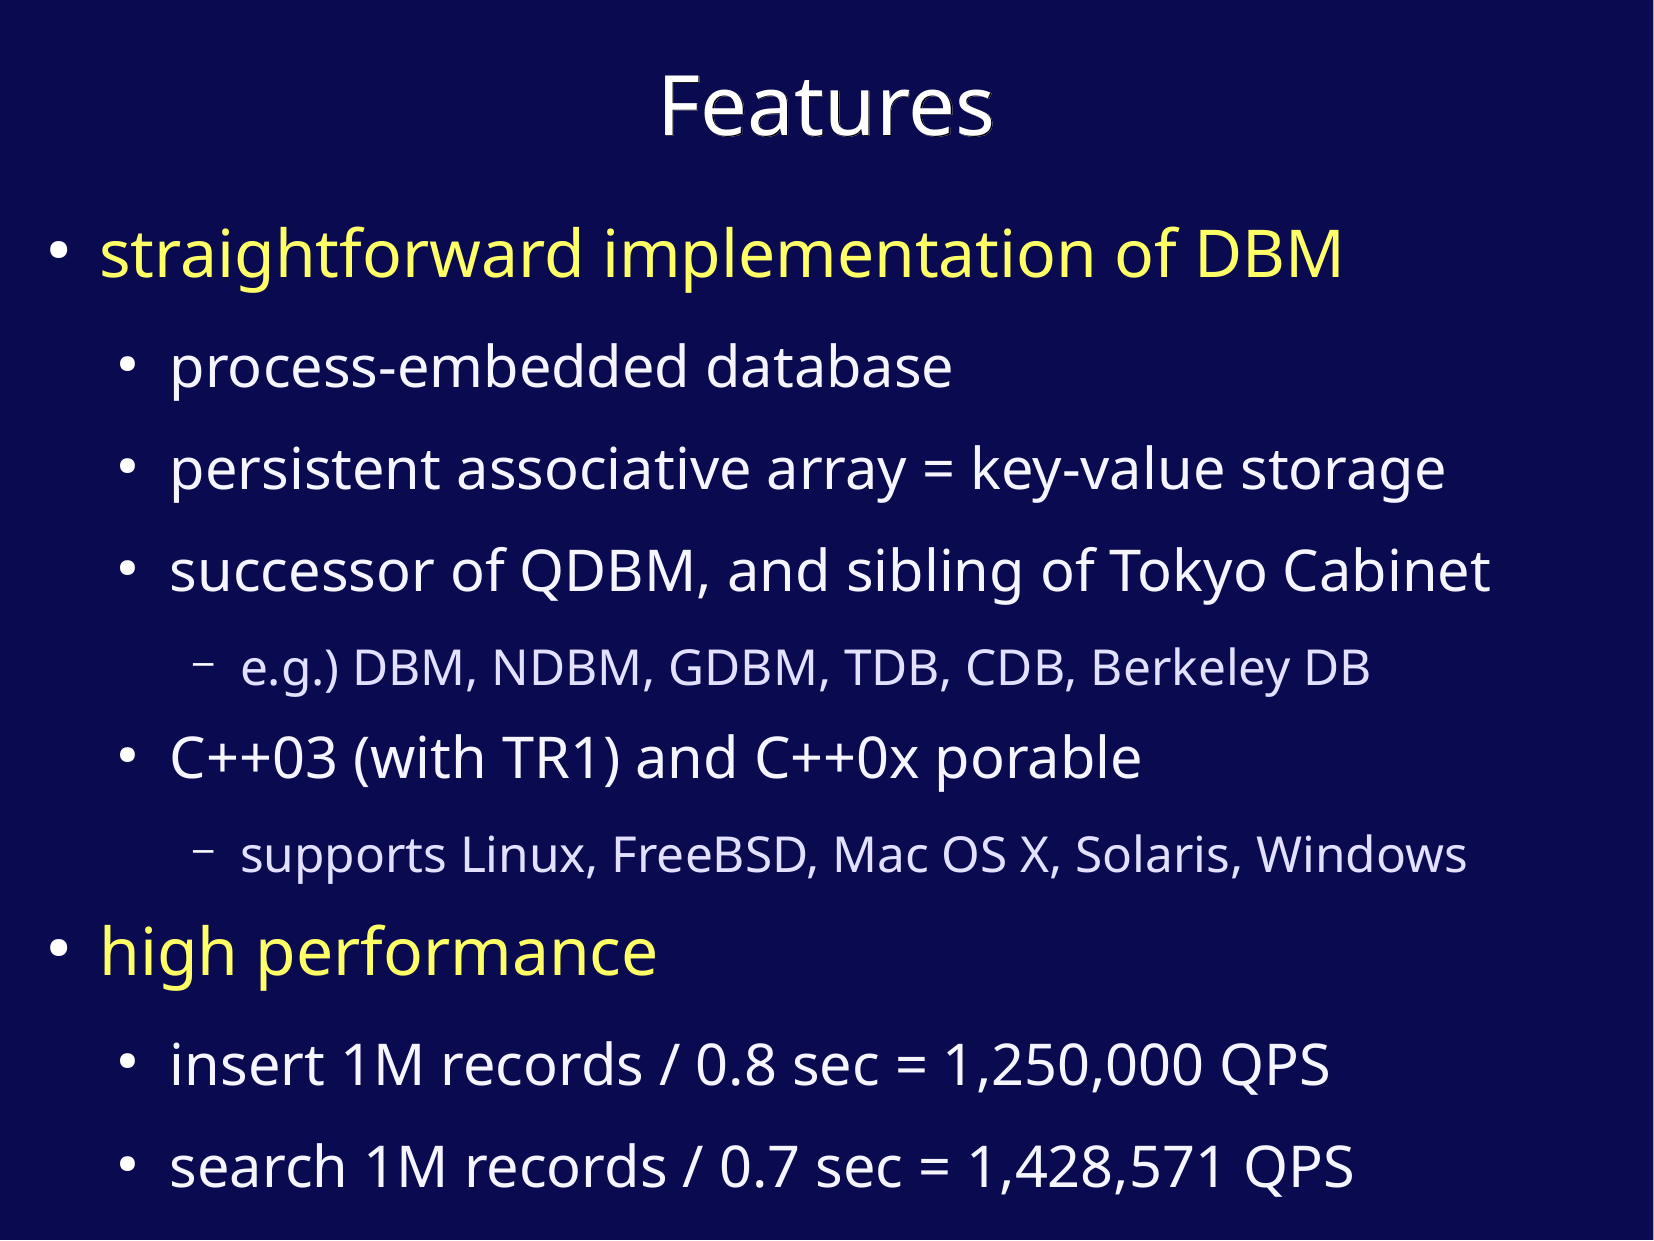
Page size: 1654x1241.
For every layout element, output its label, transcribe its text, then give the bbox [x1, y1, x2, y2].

list straightforward implementation of DBM process-embedded database persistent associative array = key-value storage successor of QDBM, and sibling of Tokyo Cabinet e.g.) DBM, NDBM, GDBM, TDB, CDB, Berkeley DB C++03 (with TR1) and C++0x porable supports Linux, FreeBSD, Mac OS X, Solaris, Windows high performance insert 1M records / 0.8 sec = 1,250,000 QPS search 1M records / 0.7 sec = 1,428,571 QPS [29, 206, 1625, 1211]
title Features [29, 29, 1625, 178]
